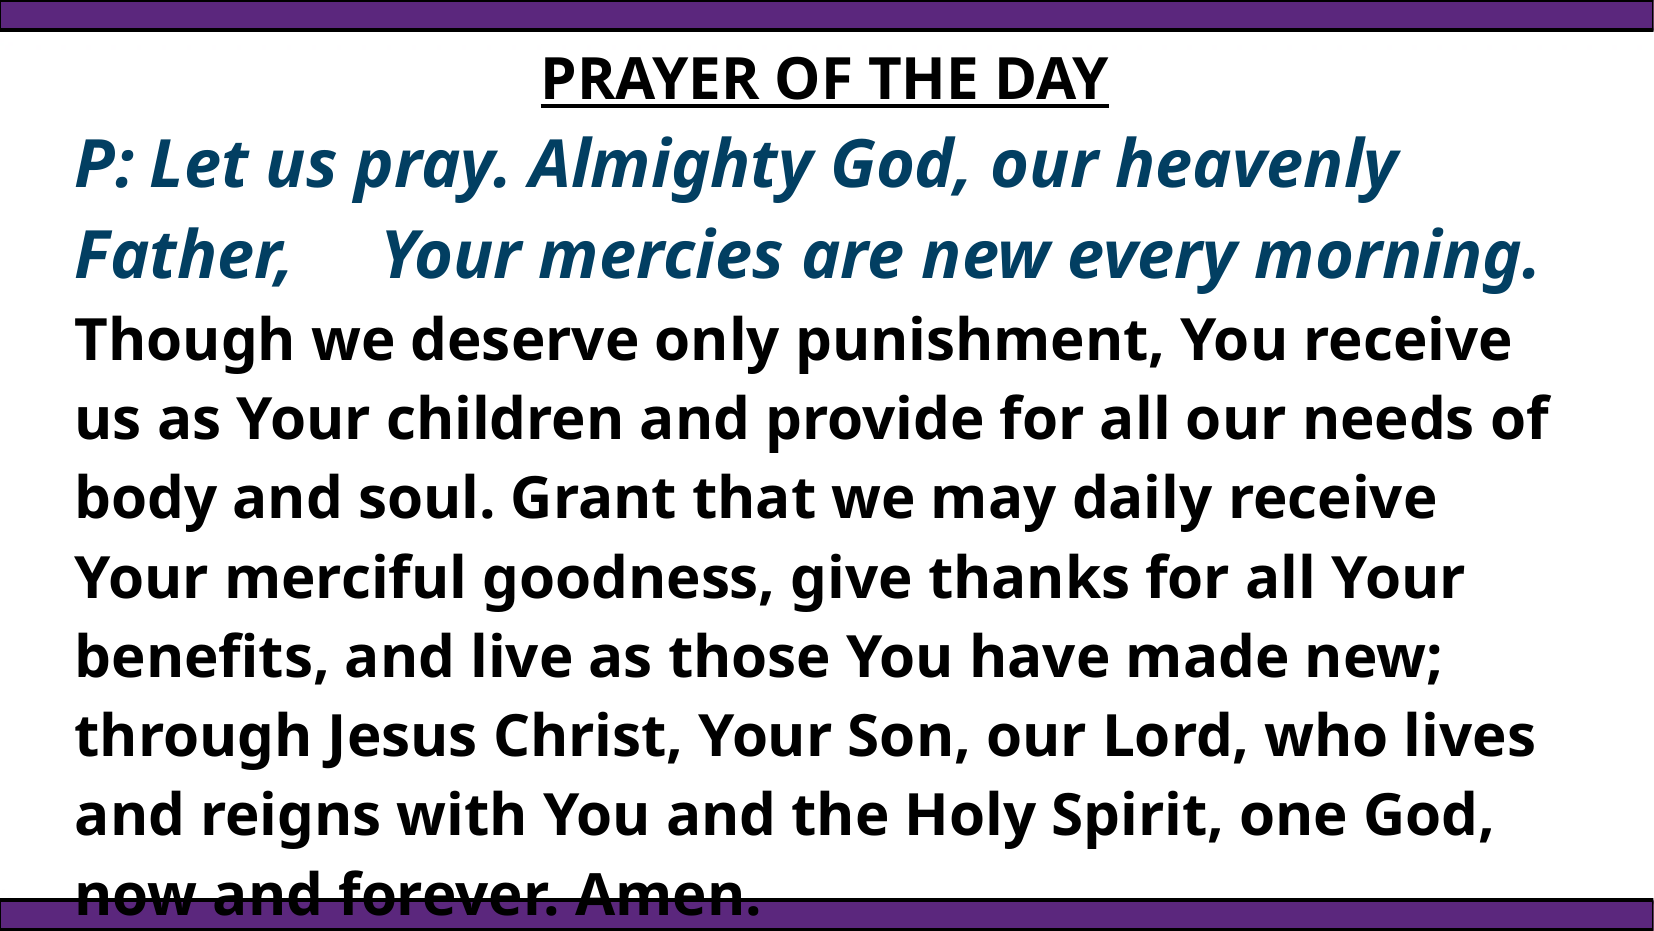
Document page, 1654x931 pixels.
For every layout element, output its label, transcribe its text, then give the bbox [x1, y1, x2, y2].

picture [500, 889, 512, 895]
text_box [297, 900, 310, 909]
picture [590, 881, 601, 898]
text_box PRAYER OF THE DAY P: Let us pray. Almighty God, our heavenly Father, Your mercies are new every morning. Though we deserve only punishment, You receive us as Your children and provide for all our needs of body and soul. Grant that we may daily receive Your merciful goodness, give thanks for all Your benefits, and live as those You have made new; through Jesus Christ, Your Son, our Lord, who lives and reigns with You and the Holy Spirit, one God, now and forever. Amen. [60, 30, 1591, 841]
picture [720, 890, 732, 900]
text_box [0, 0, 1654, 31]
picture [372, 890, 386, 900]
picture [648, 890, 659, 900]
text_box [124, 900, 137, 909]
picture [297, 890, 310, 900]
picture [628, 890, 639, 900]
text_box [373, 900, 386, 909]
text_box [223, 900, 234, 909]
picture [87, 890, 99, 900]
picture [684, 889, 696, 895]
picture [0, 31, 1654, 900]
text_box [0, 900, 1654, 931]
picture [261, 890, 273, 900]
picture [123, 890, 137, 900]
picture [434, 889, 446, 895]
